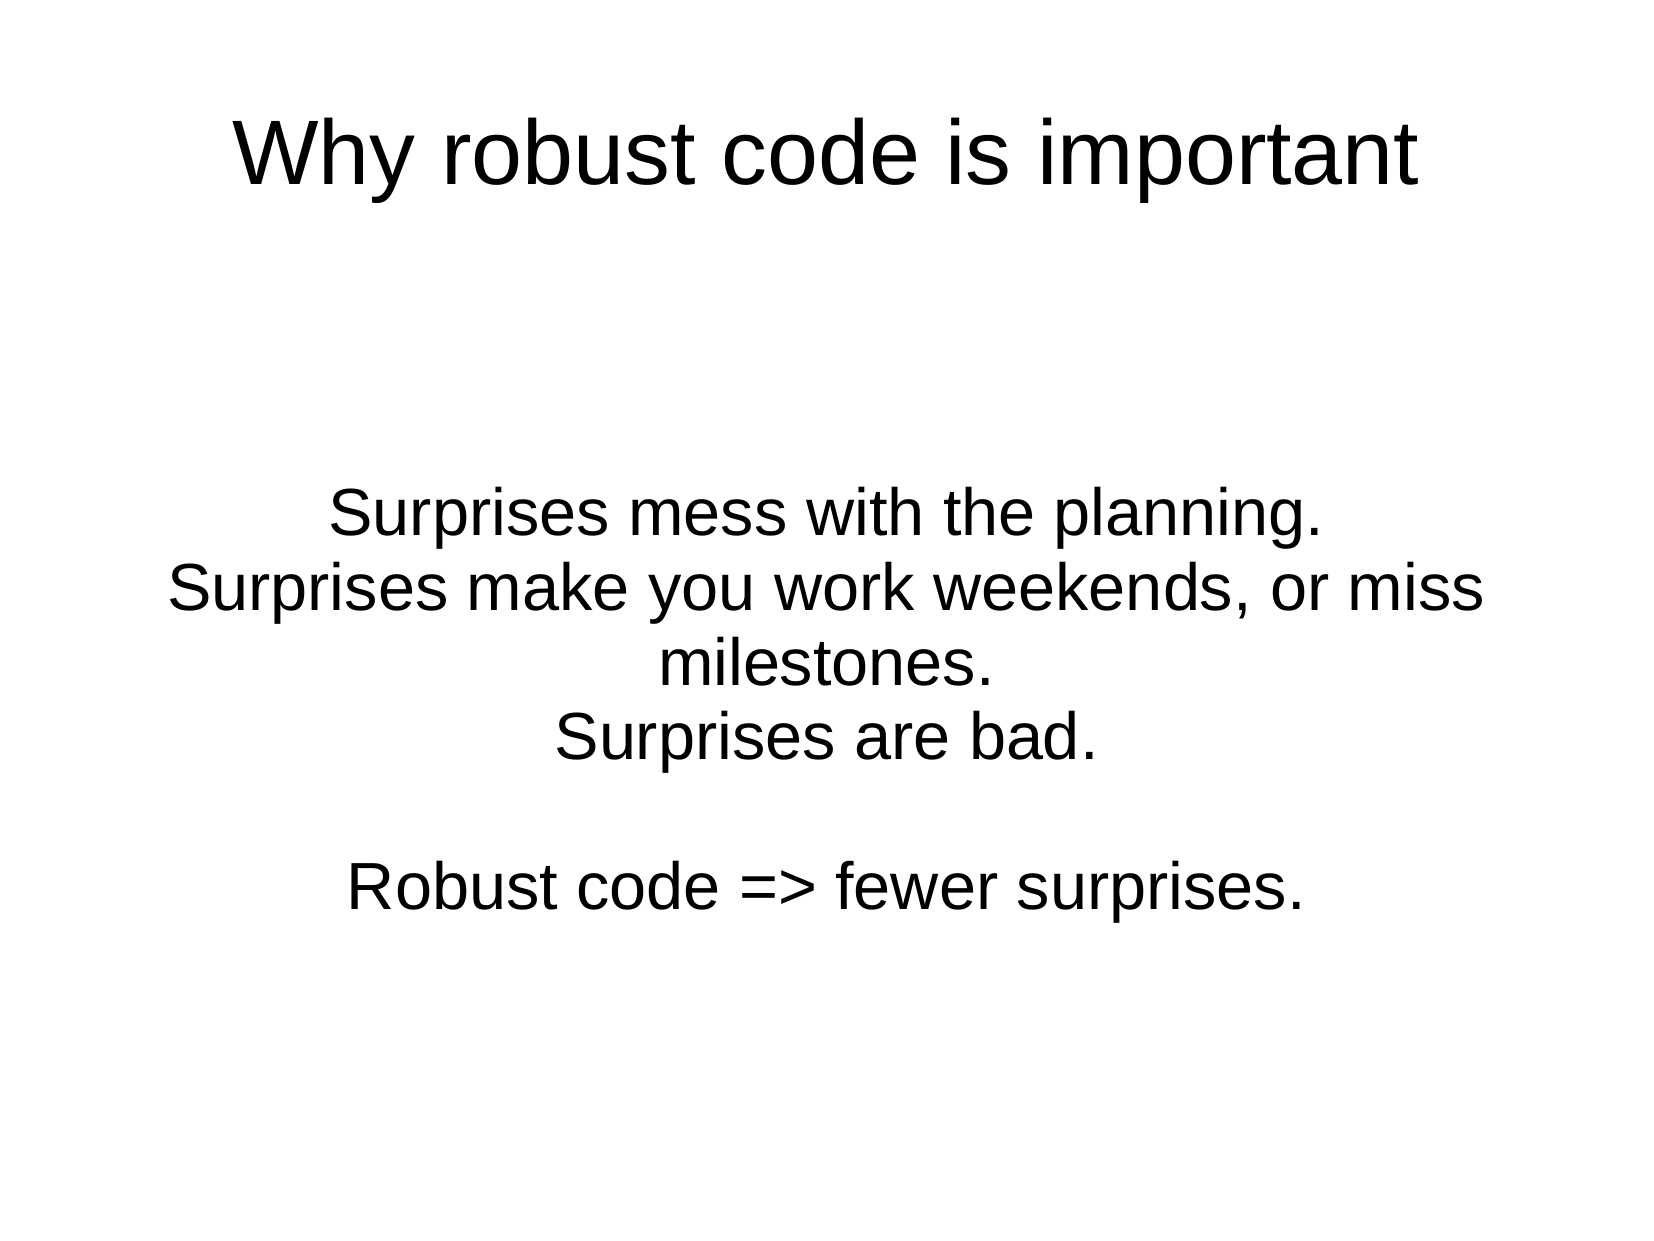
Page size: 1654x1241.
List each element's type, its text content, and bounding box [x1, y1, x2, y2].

title Why robust code is important [82, 56, 1571, 250]
subtitle Surprises mess with the planning. Surprises make you work weekends, or miss milestones. Surprises are bad. Robust code => fewer surprises. [82, 297, 1571, 1102]
